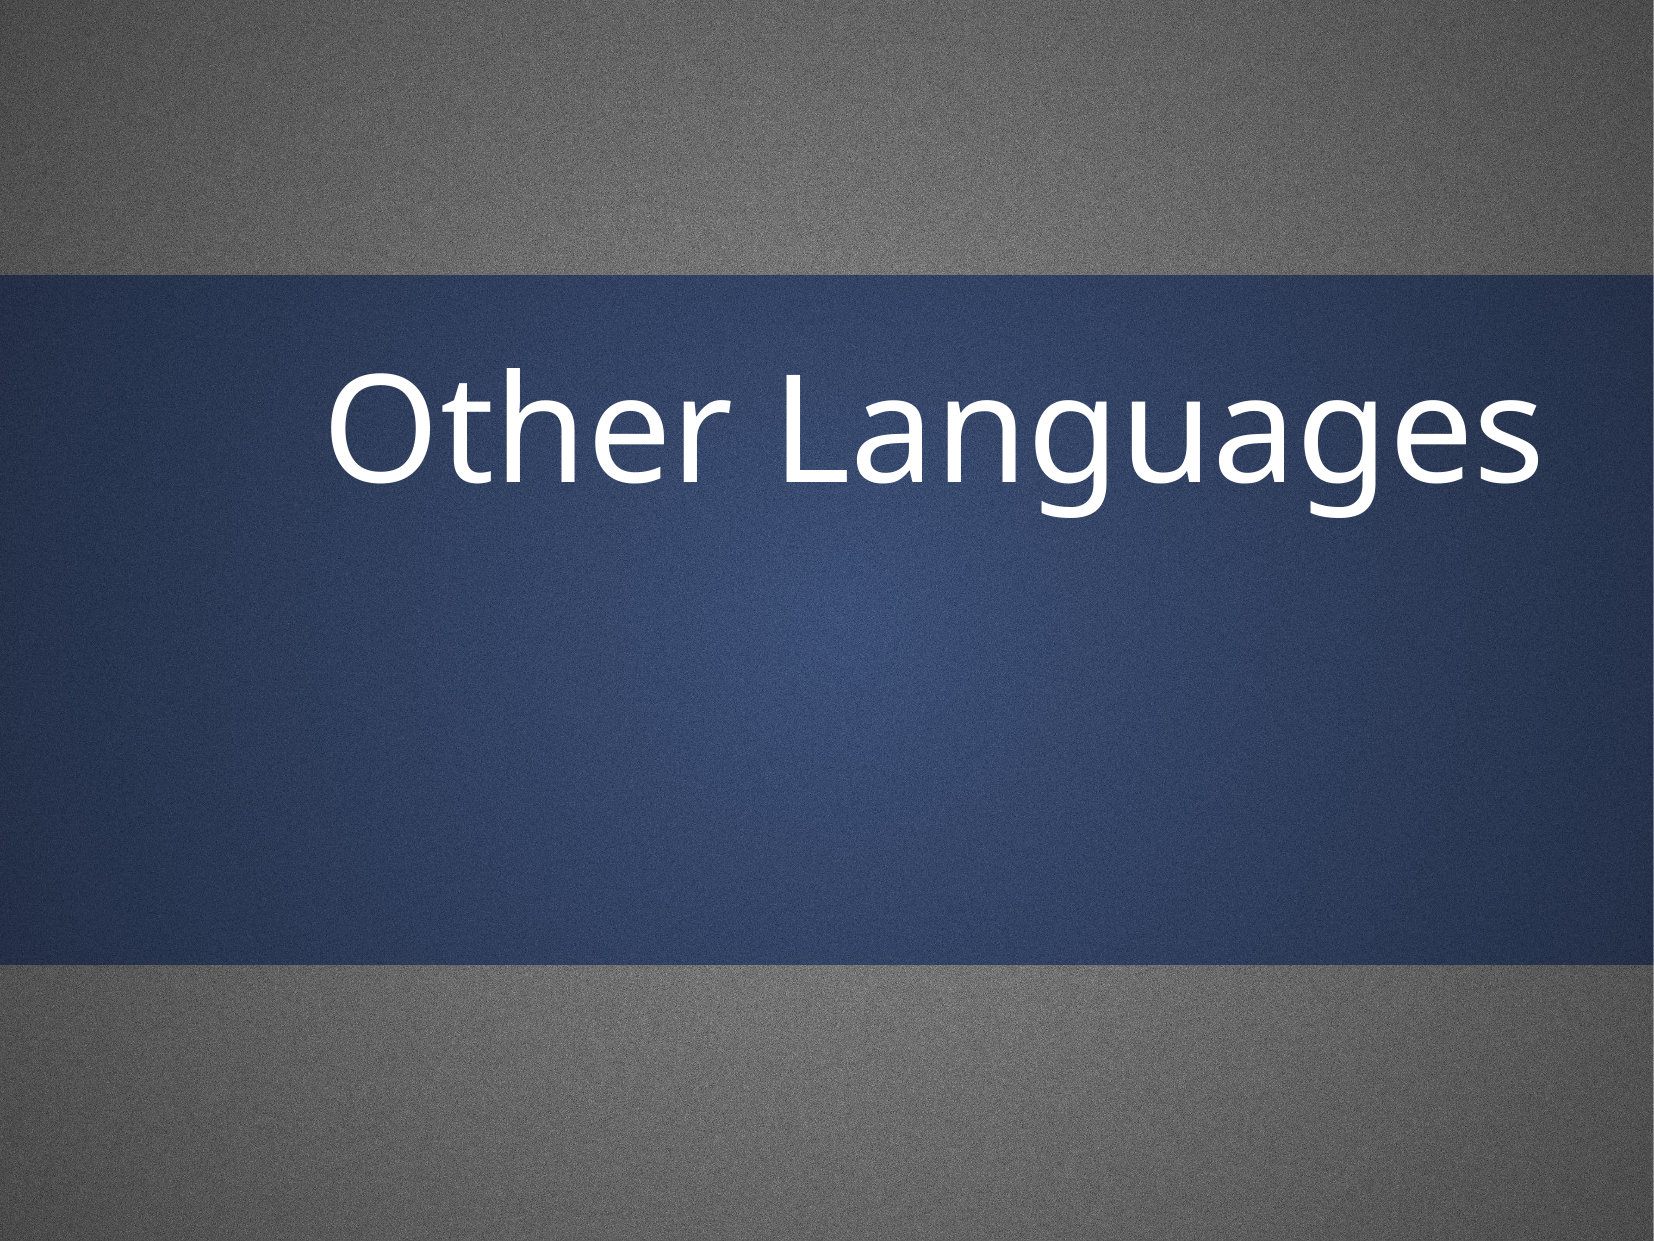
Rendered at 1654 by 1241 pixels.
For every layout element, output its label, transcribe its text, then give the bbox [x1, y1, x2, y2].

text_box Other Languages [240, 315, 1561, 654]
picture [0, 0, 1654, 1241]
